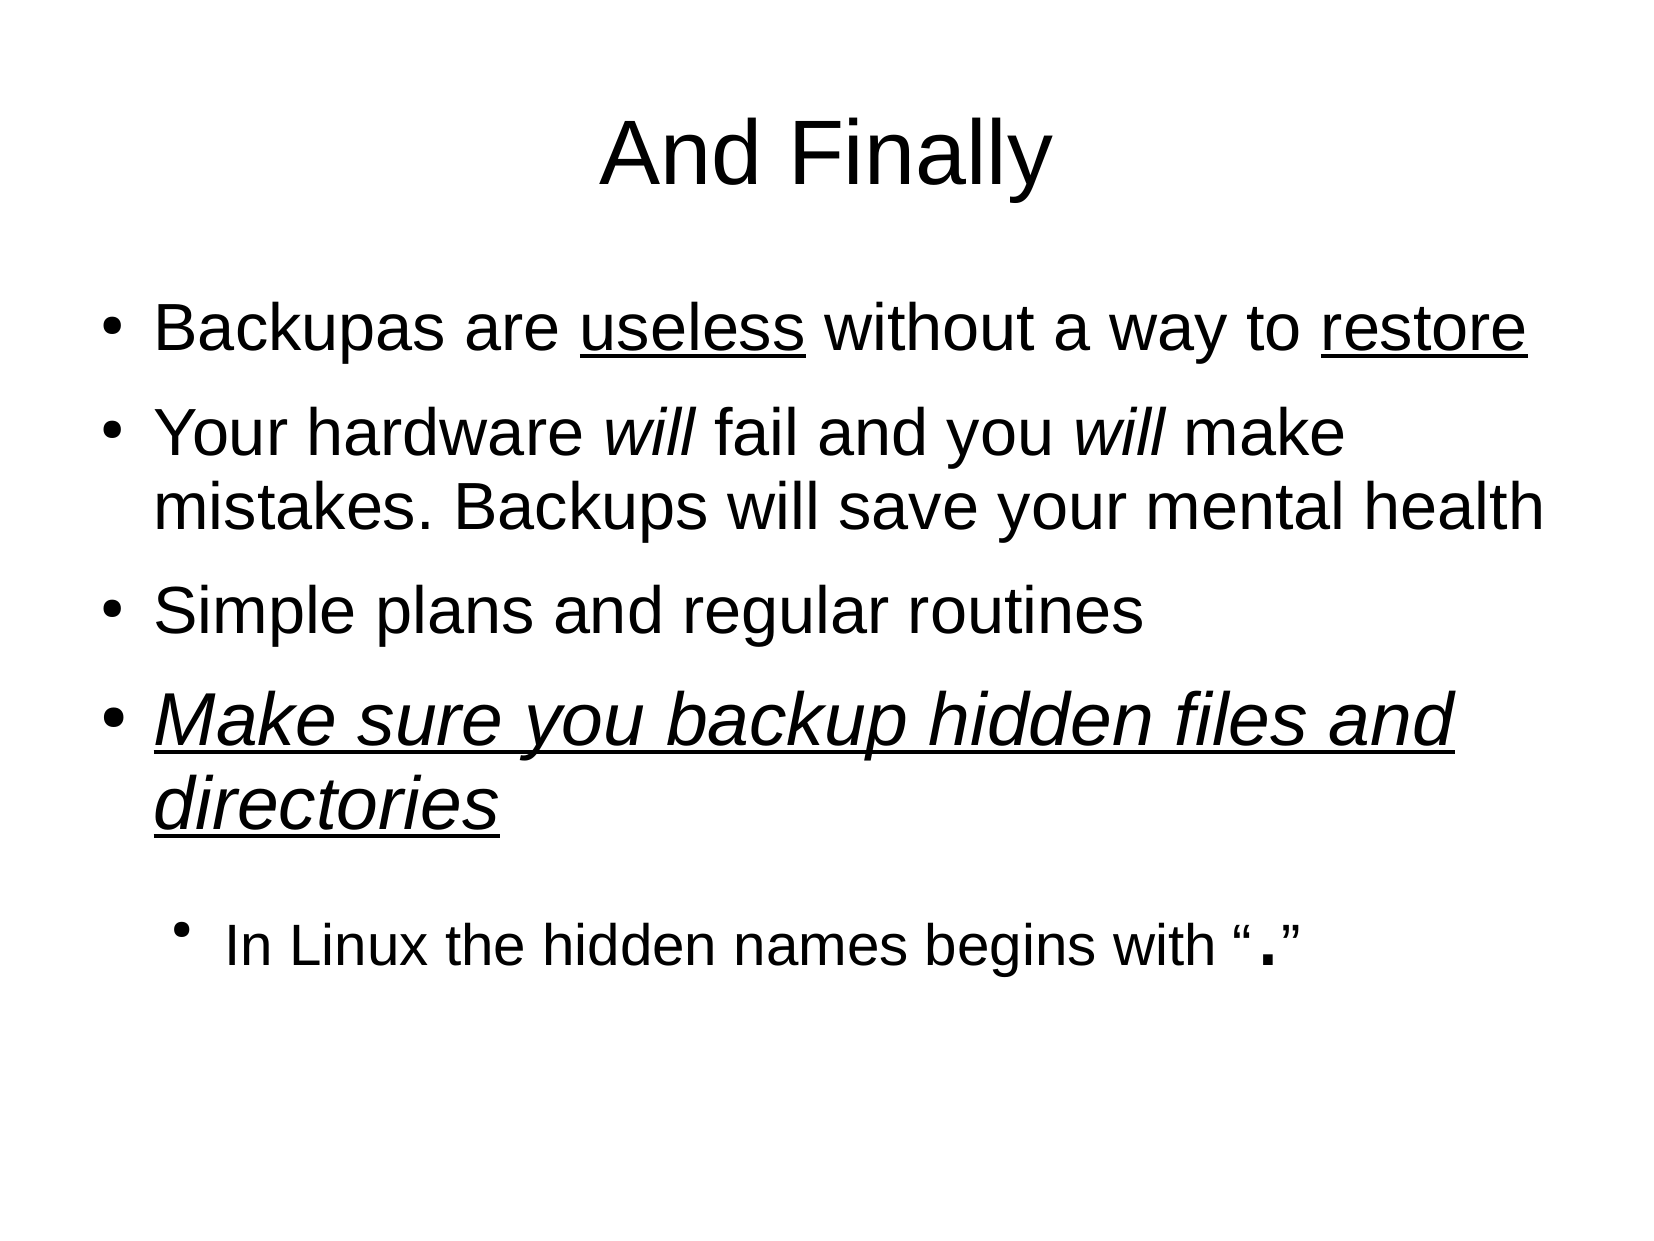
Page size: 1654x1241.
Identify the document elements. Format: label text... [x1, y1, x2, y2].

title And Finally [82, 56, 1571, 250]
list Backupas are useless without a way to restore Your hardware will fail and you will make mistakes. Backups will save your mental health Simple plans and regular routines Make sure you backup hidden files and directories In Linux the hidden names begins with “.” [82, 290, 1571, 1109]
